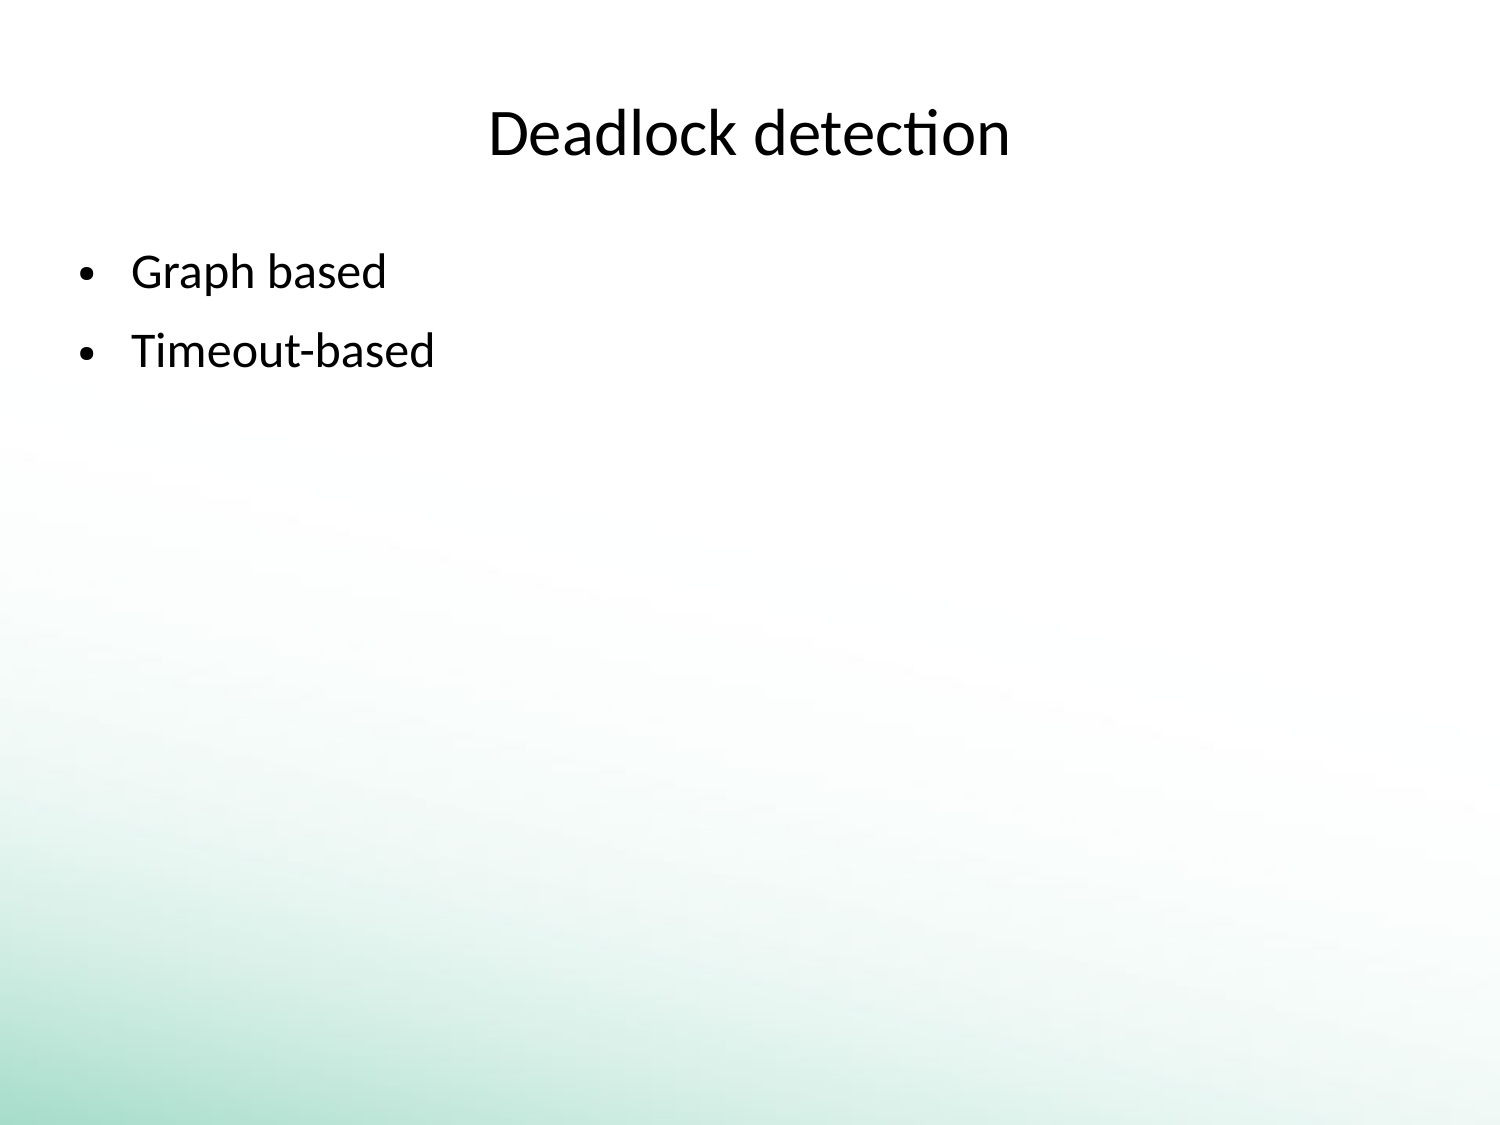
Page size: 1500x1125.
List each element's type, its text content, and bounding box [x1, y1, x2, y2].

picture [0, 0, 1500, 1125]
list Graph based Timeout-based [60, 250, 1411, 566]
title Deadlock detection [75, 45, 1425, 233]
